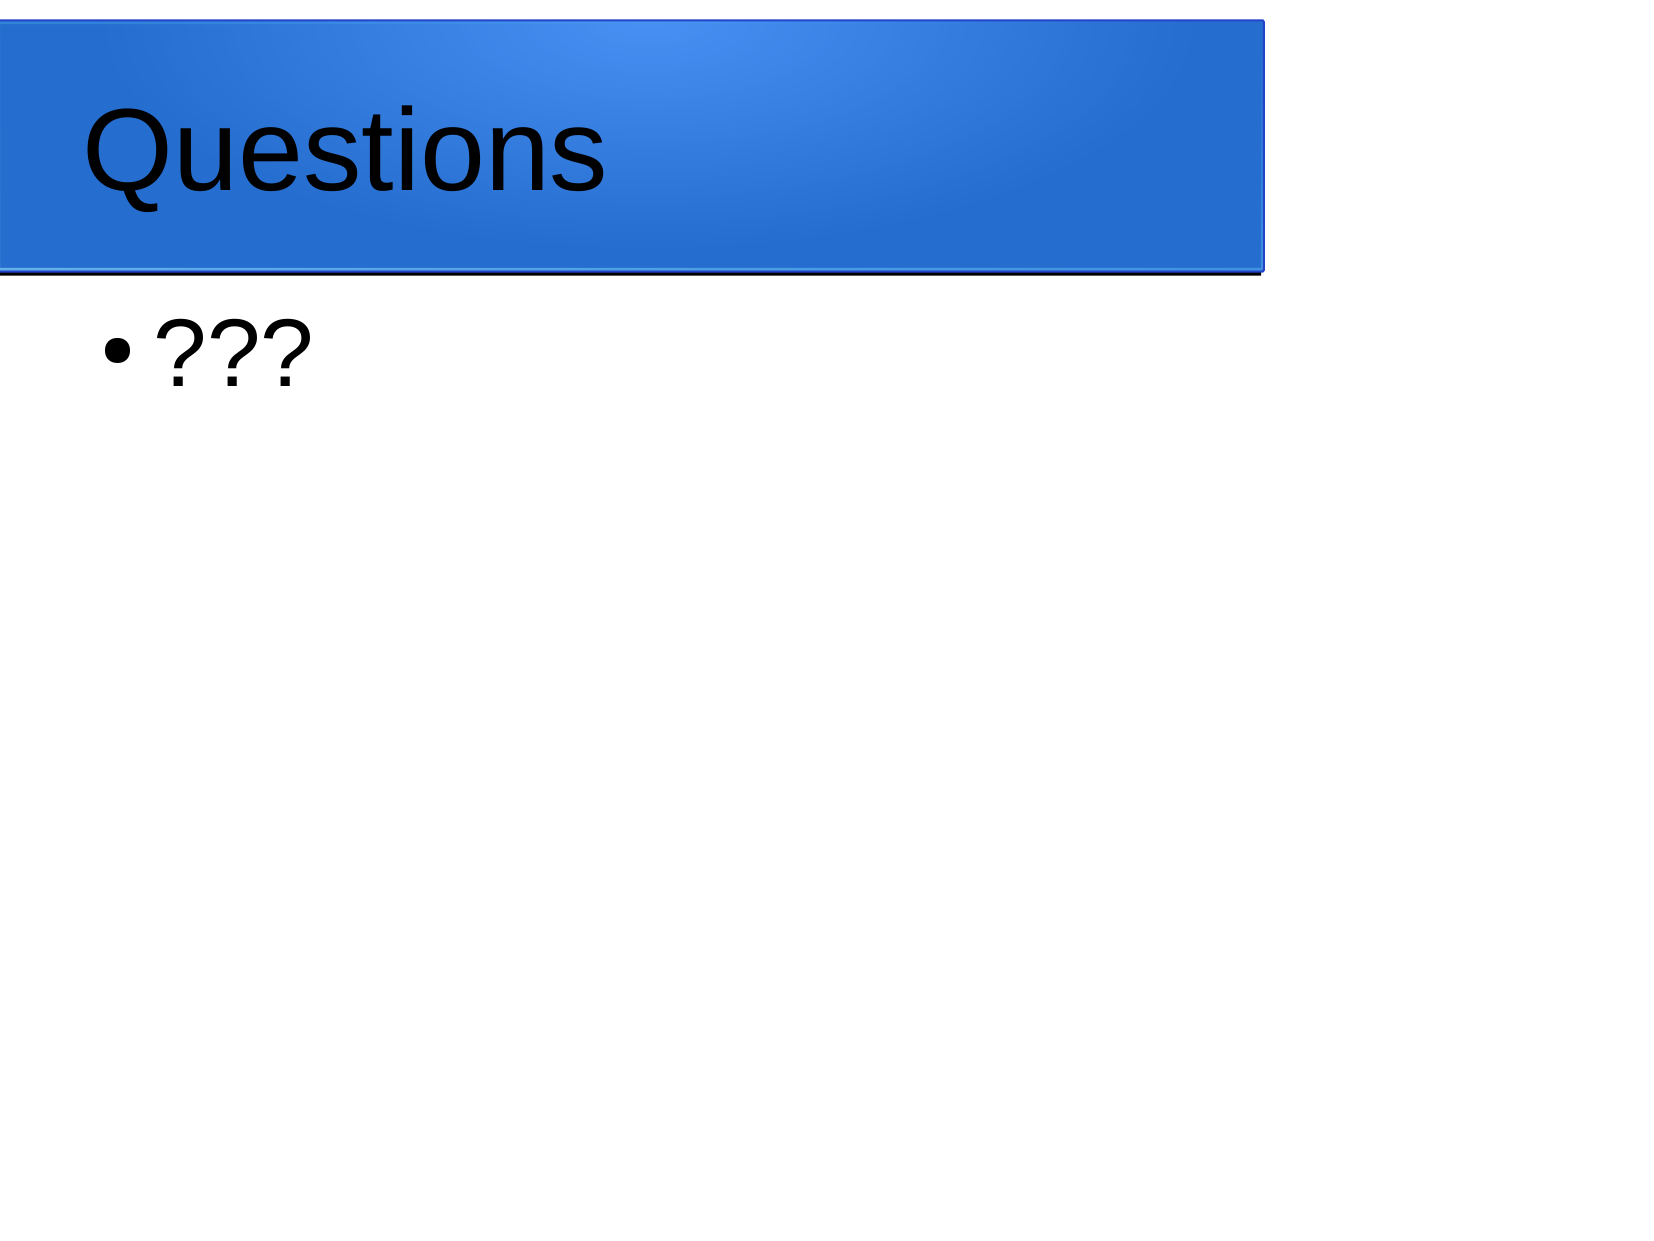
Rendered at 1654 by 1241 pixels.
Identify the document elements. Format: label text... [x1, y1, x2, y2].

title Questions [82, 47, 1235, 252]
list ??? [82, 299, 1571, 1019]
